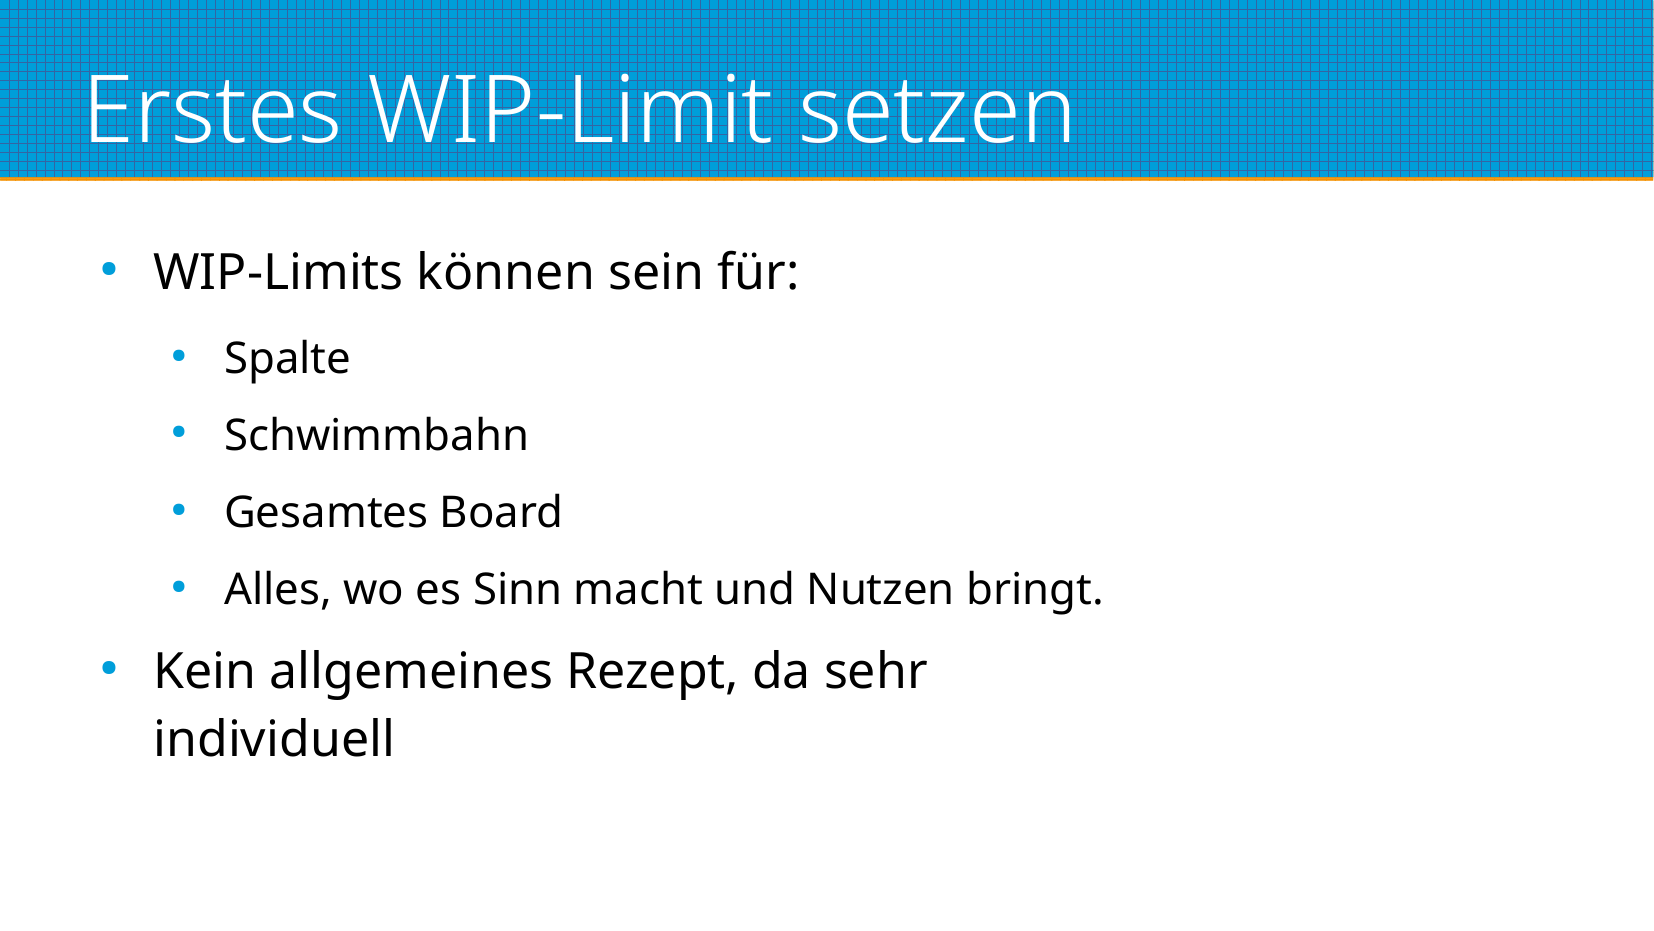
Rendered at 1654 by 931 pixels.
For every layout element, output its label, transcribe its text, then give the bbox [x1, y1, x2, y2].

list WIP-Limits können sein für: Spalte Schwimmbahn Gesamtes Board Alles, wo es Sinn macht und Nutzen bringt. Kein allgemeines Rezept, da sehr individuell [82, 236, 1123, 811]
title Erstes WIP-Limit setzen [82, 14, 1571, 171]
